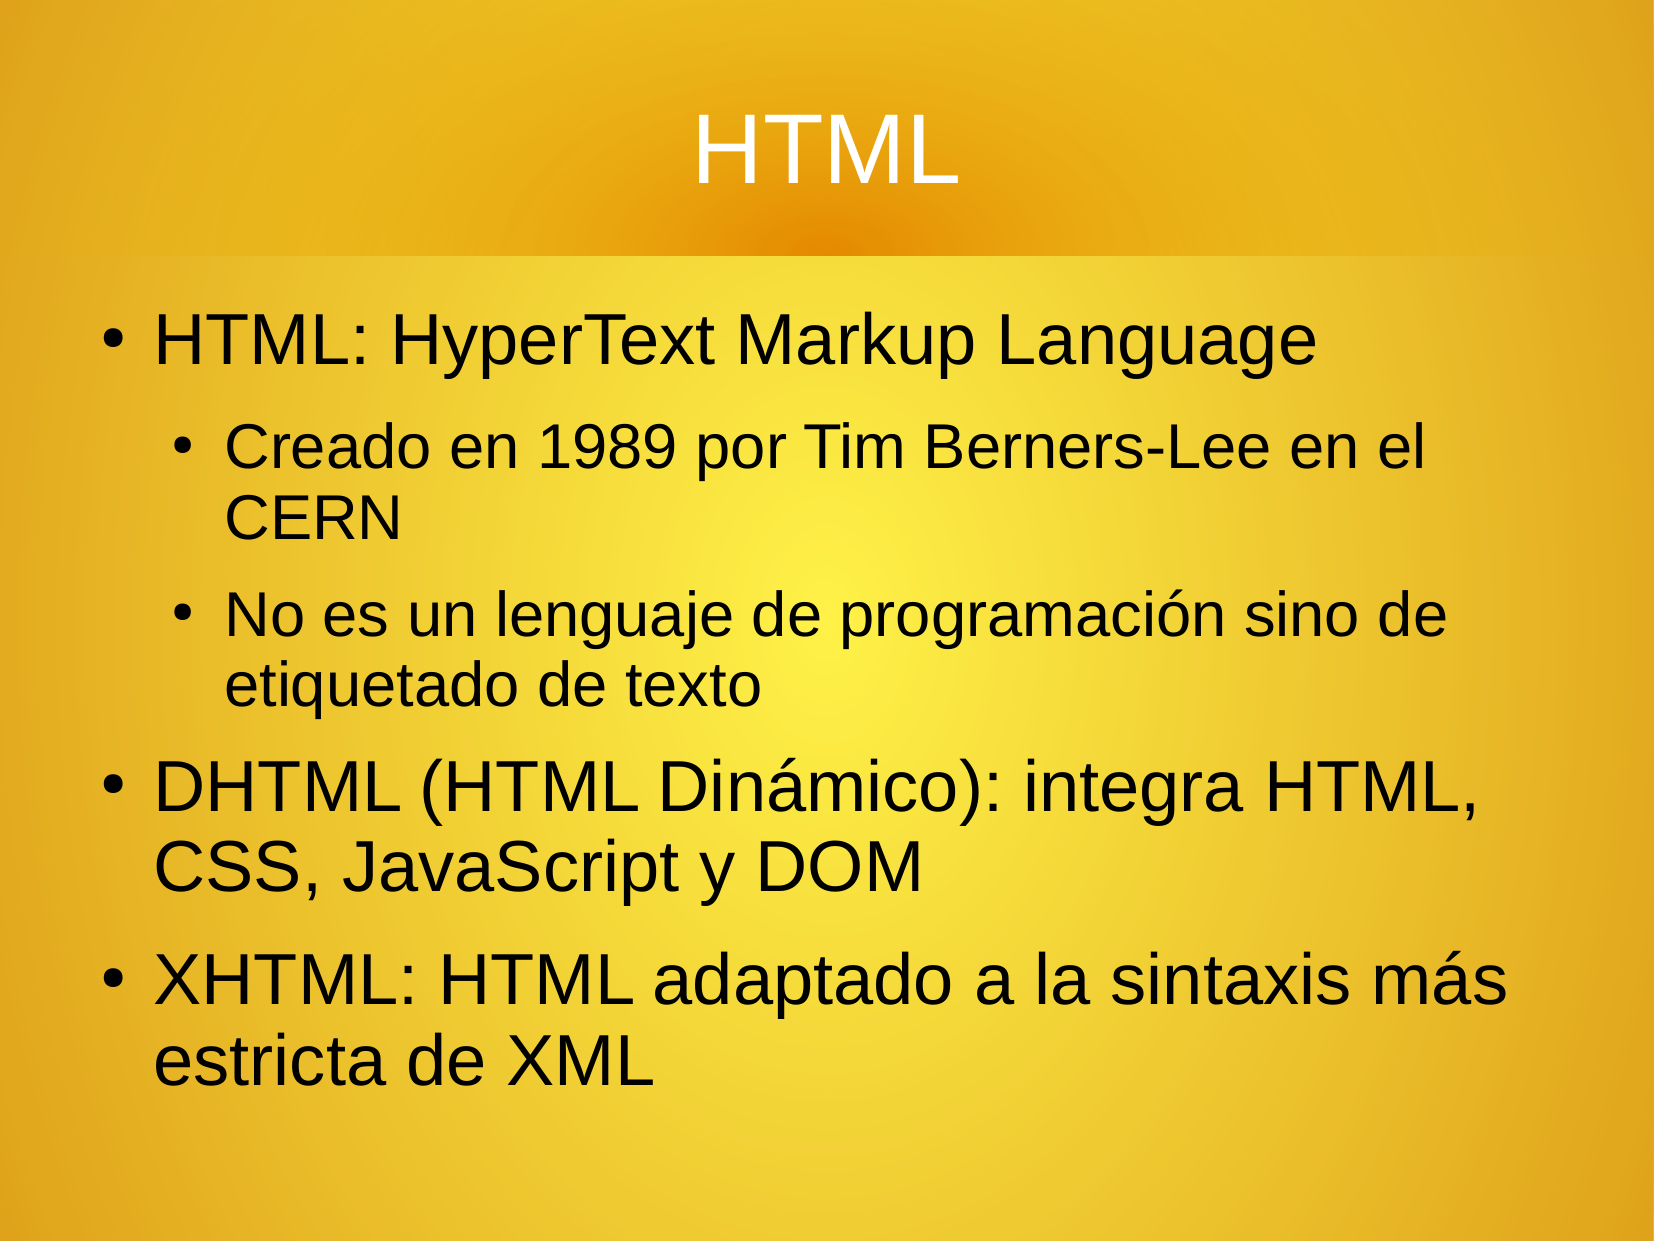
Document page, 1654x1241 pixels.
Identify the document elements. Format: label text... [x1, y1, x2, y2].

list HTML: HyperText Markup Language Creado en 1989 por Tim Berners-Lee en el CERN No es un lenguaje de programación sino de etiquetado de texto DHTML (HTML Dinámico): integra HTML, CSS, JavaScript y DOM XHTML: HTML adaptado a la sintaxis más estricta de XML [82, 299, 1571, 1205]
title HTML [82, 47, 1571, 252]
